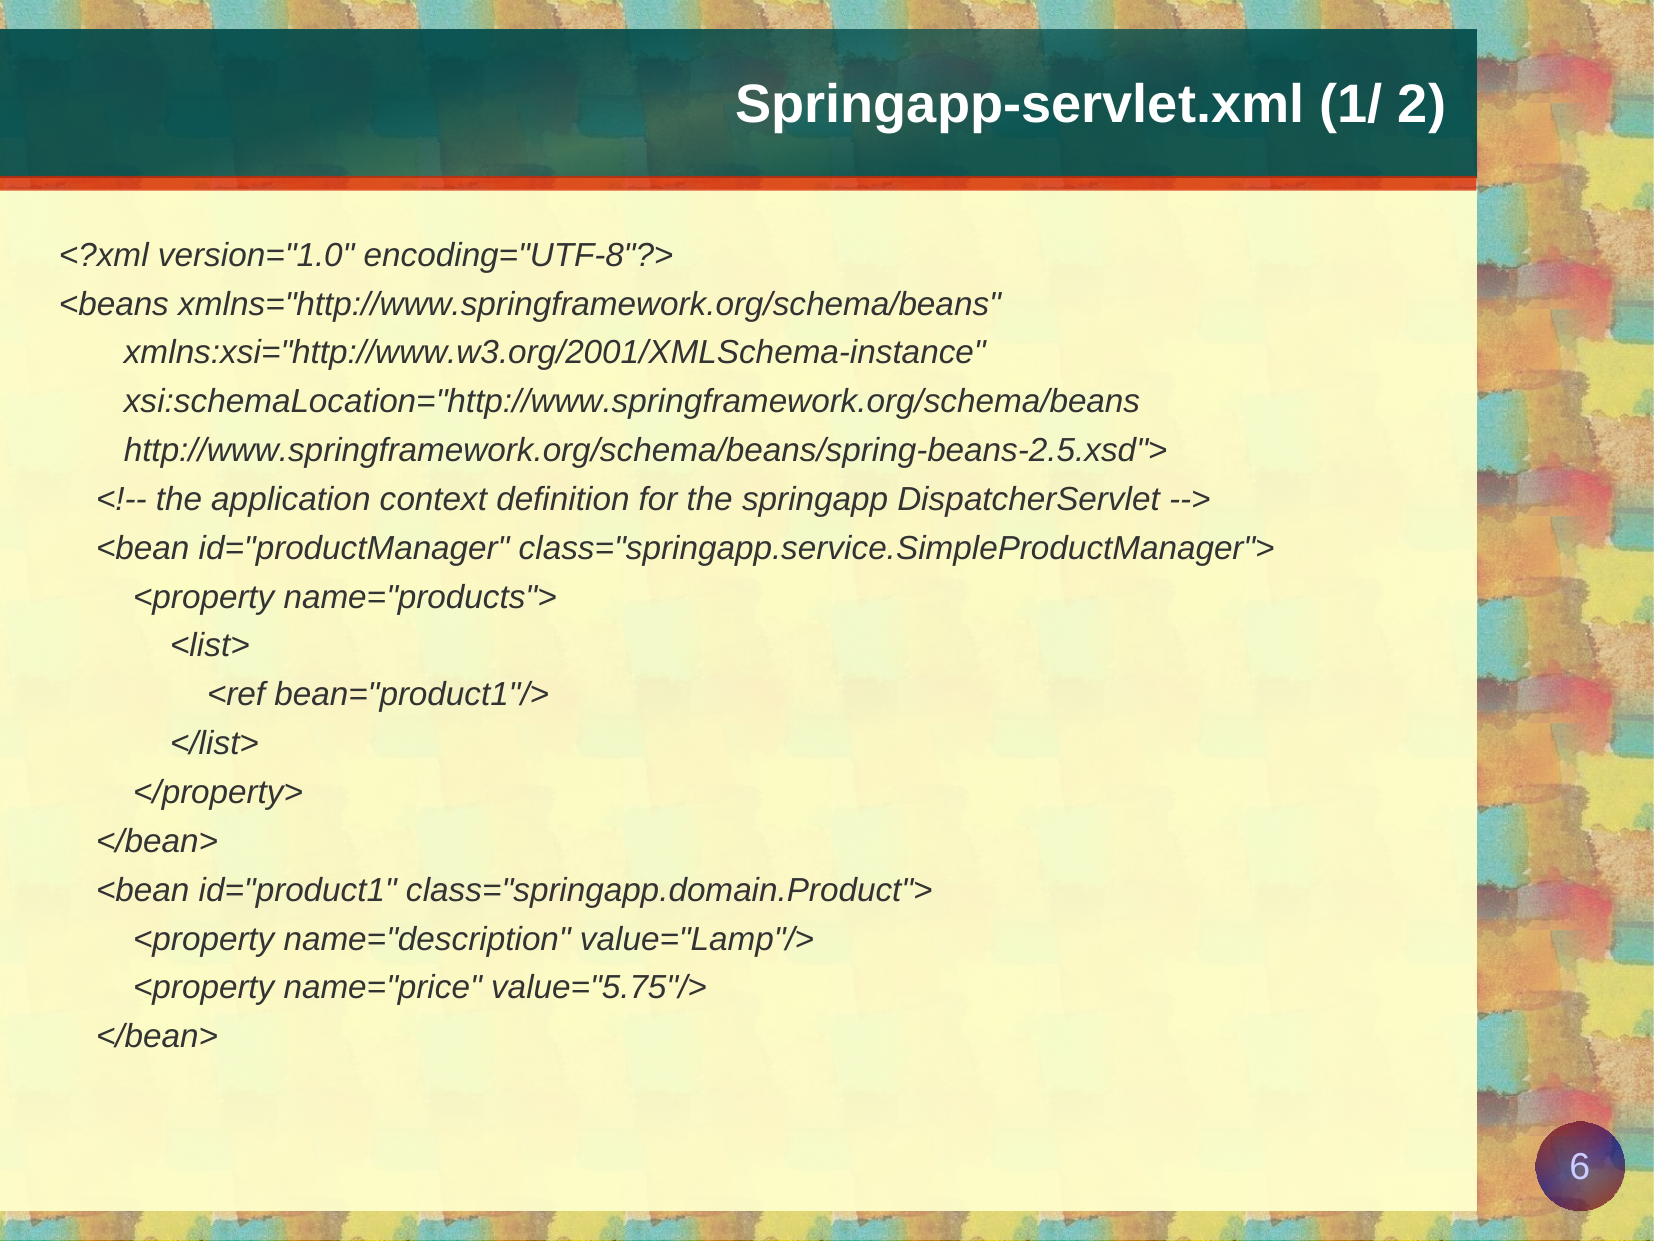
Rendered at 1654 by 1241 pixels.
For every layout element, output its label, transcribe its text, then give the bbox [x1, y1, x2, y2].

title Springapp-servlet.xml (1/ 2) [29, 59, 1447, 148]
list <?xml version="1.0" encoding="UTF-8"?> <beans xmlns="http://www.springframework.org/schema/beans" xmlns:xsi="http://www.w3.org/2001/XMLSchema-instance" xsi:schemaLocation="http://www.springframework.org/schema/beans http://www.springframework.org/schema/beans/spring-beans-2.5.xsd"> <!-- the application context definition for the springapp DispatcherServlet --> <bean id="productManager" class="springapp.service.SimpleProductManager"> <property name="products"> <list> <ref bean="product1"/> </list> </property> </bean> <bean id="product1" class="springapp.domain.Product"> <property name="description" value="Lamp"/> <property name="price" value="5.75"/> </bean> [59, 236, 1418, 1199]
